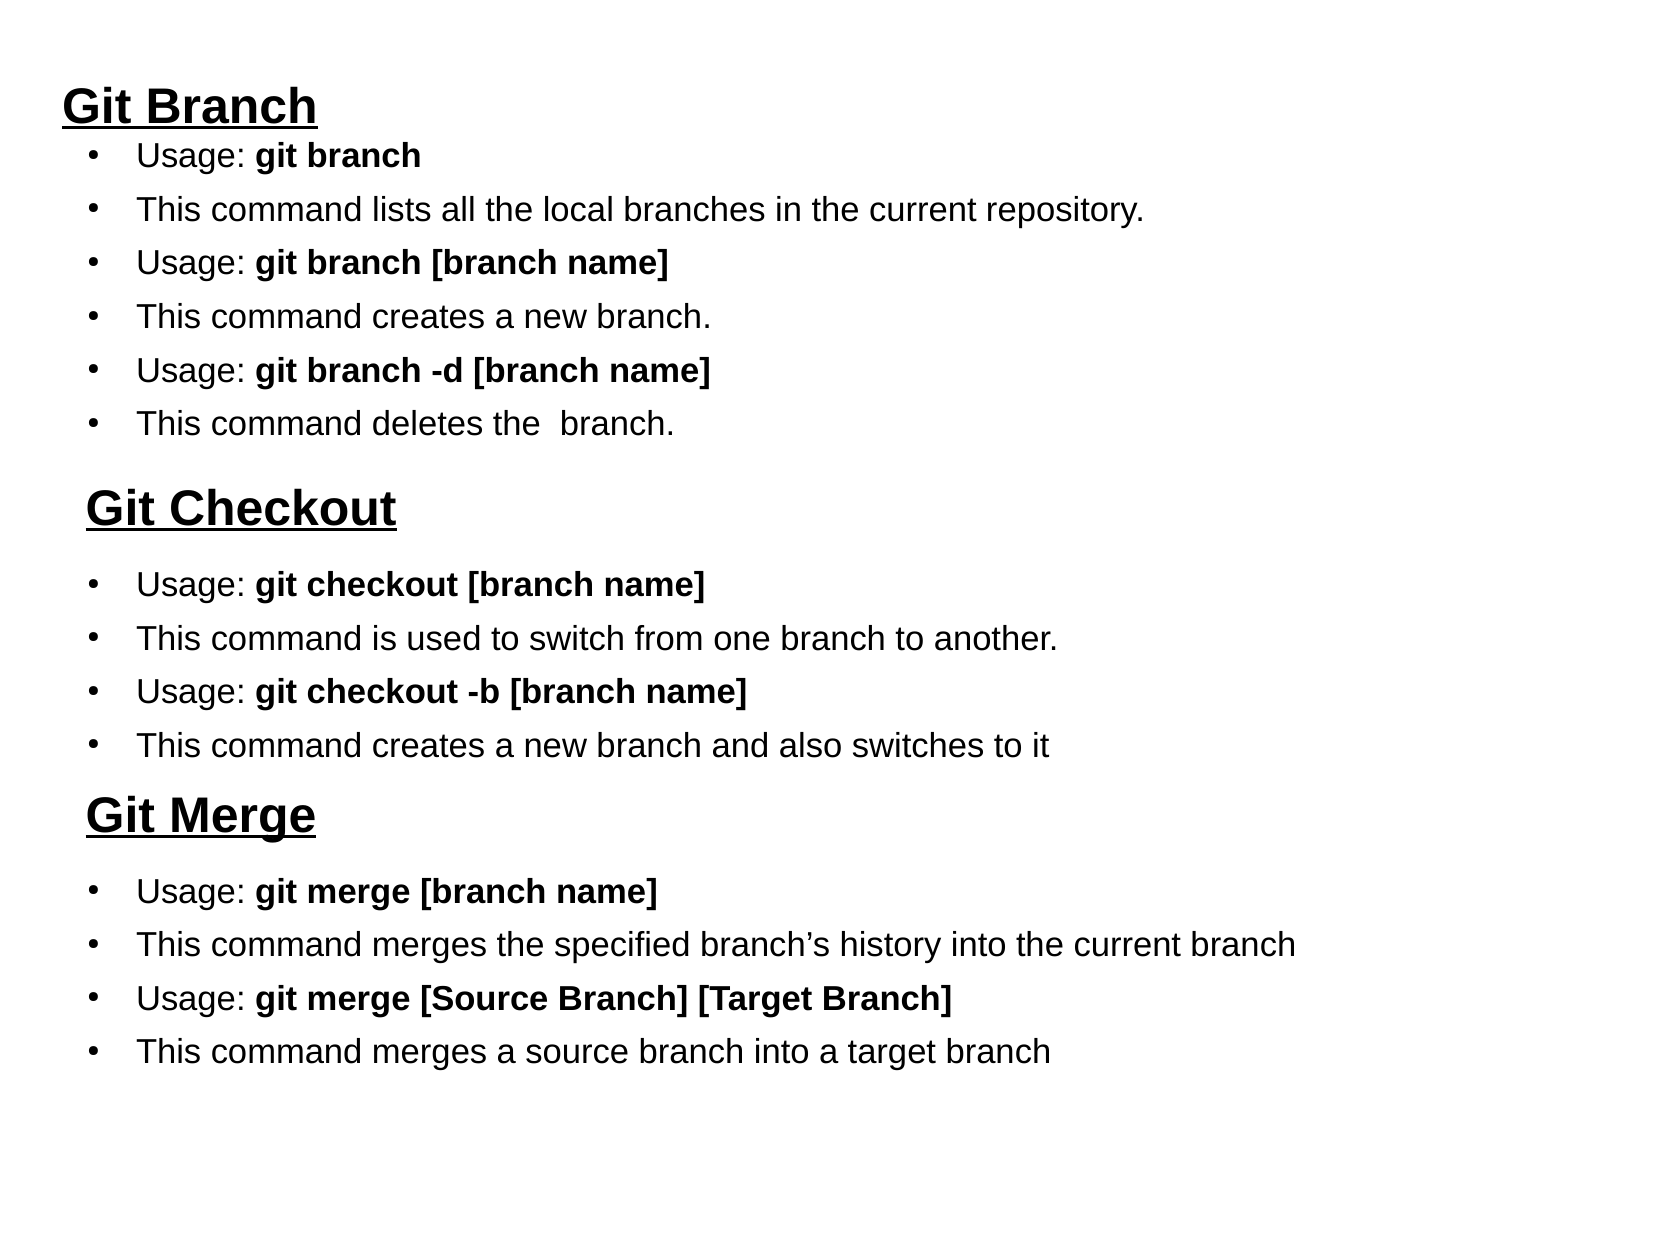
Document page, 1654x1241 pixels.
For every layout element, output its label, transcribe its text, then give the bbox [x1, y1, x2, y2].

text_box Git Merge [70, 779, 390, 851]
text_box Git Branch [47, 70, 402, 142]
list Usage: git branch This command lists all the local branches in the current repository. Usage: git branch [branch name] This command creates a new branch. Usage: git branch -d [branch name] This command deletes the branch. Usage: git checkout [branch name] This command is used to switch from one branch to another. Usage: git checkout -b [branch name] This command creates a new branch and also switches to it Usage: git merge [branch name] This command merges the specified branch’s history into the current branch Usage: git merge [Source Branch] [Target Branch] This command merges a source branch into a target branch [70, 82, 1560, 1111]
text_box Git Checkout [70, 472, 414, 556]
